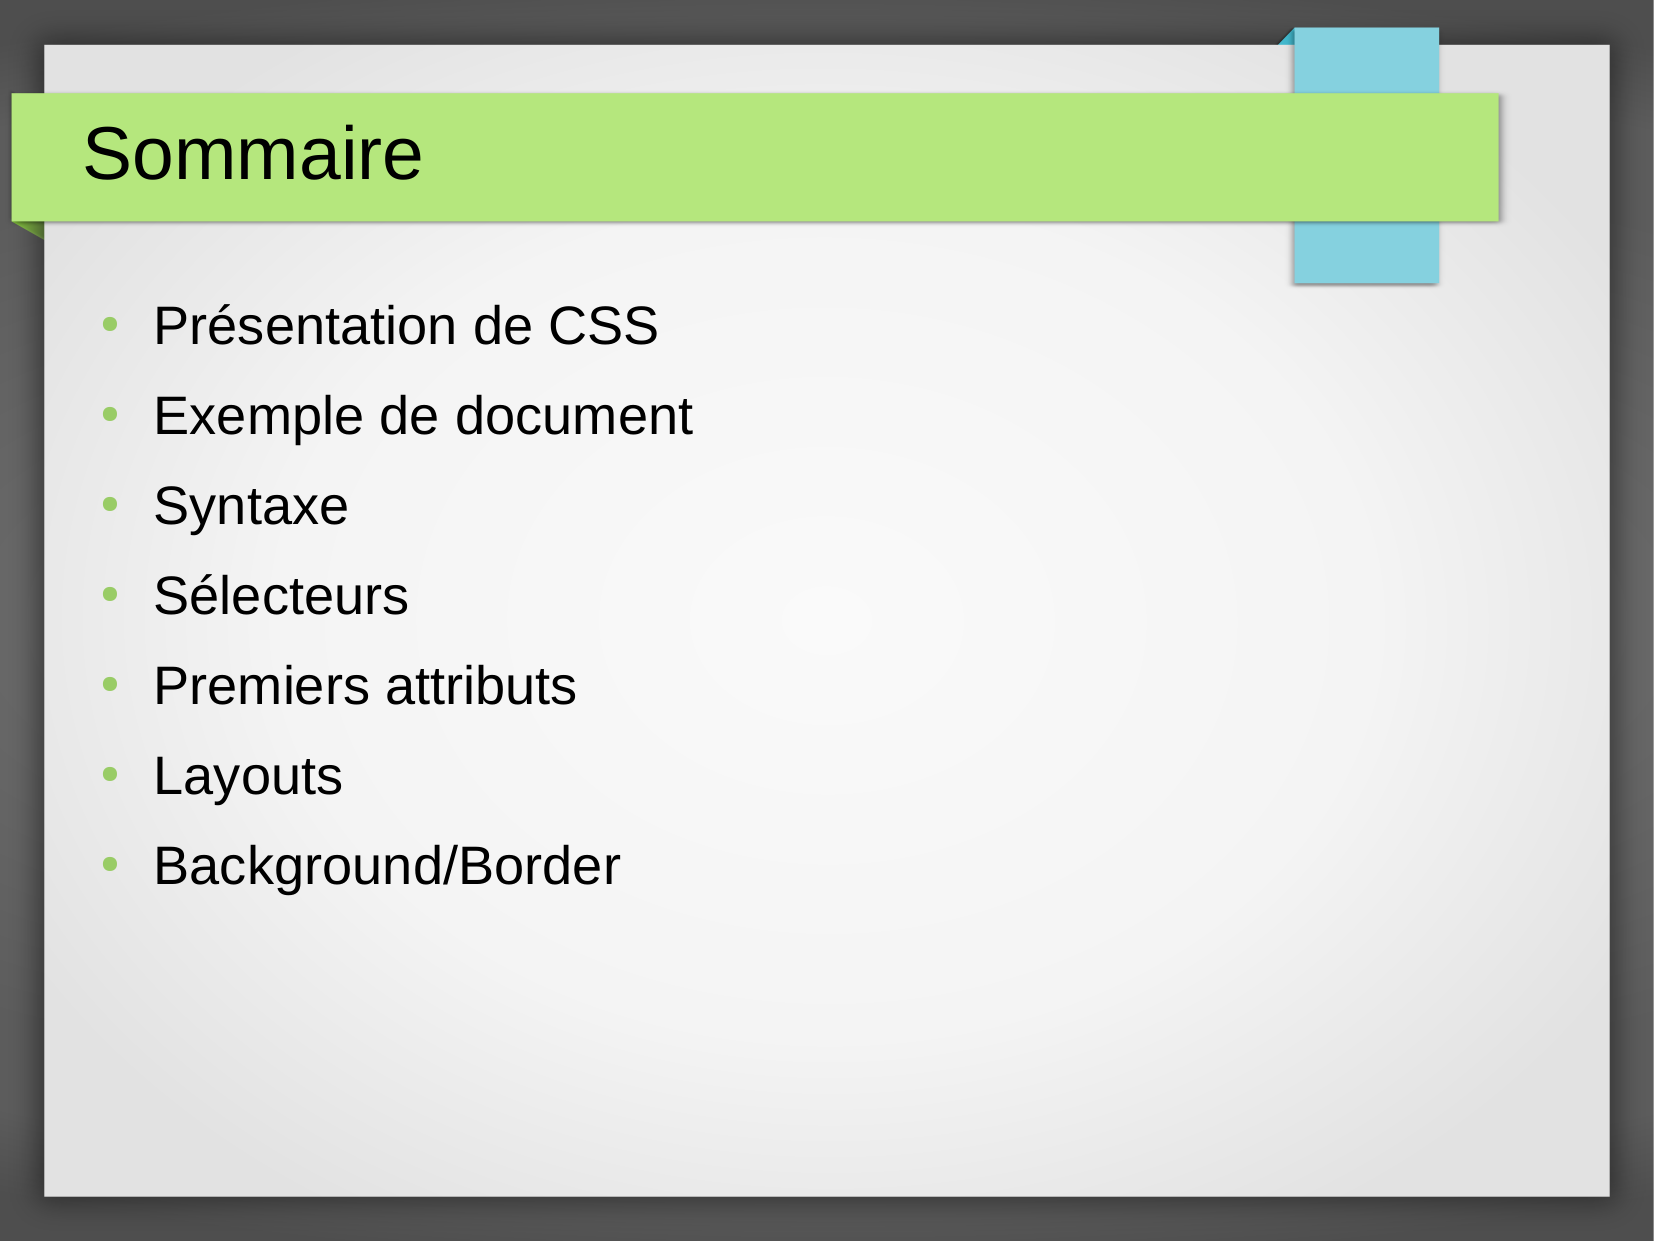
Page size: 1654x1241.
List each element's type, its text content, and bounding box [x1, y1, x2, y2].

picture [0, 0, 1654, 1241]
list Présentation de CSS Exemple de document Syntaxe Sélecteurs Premiers attributs Layouts Background/Border [82, 295, 1571, 1015]
title Sommaire [82, 94, 1264, 213]
